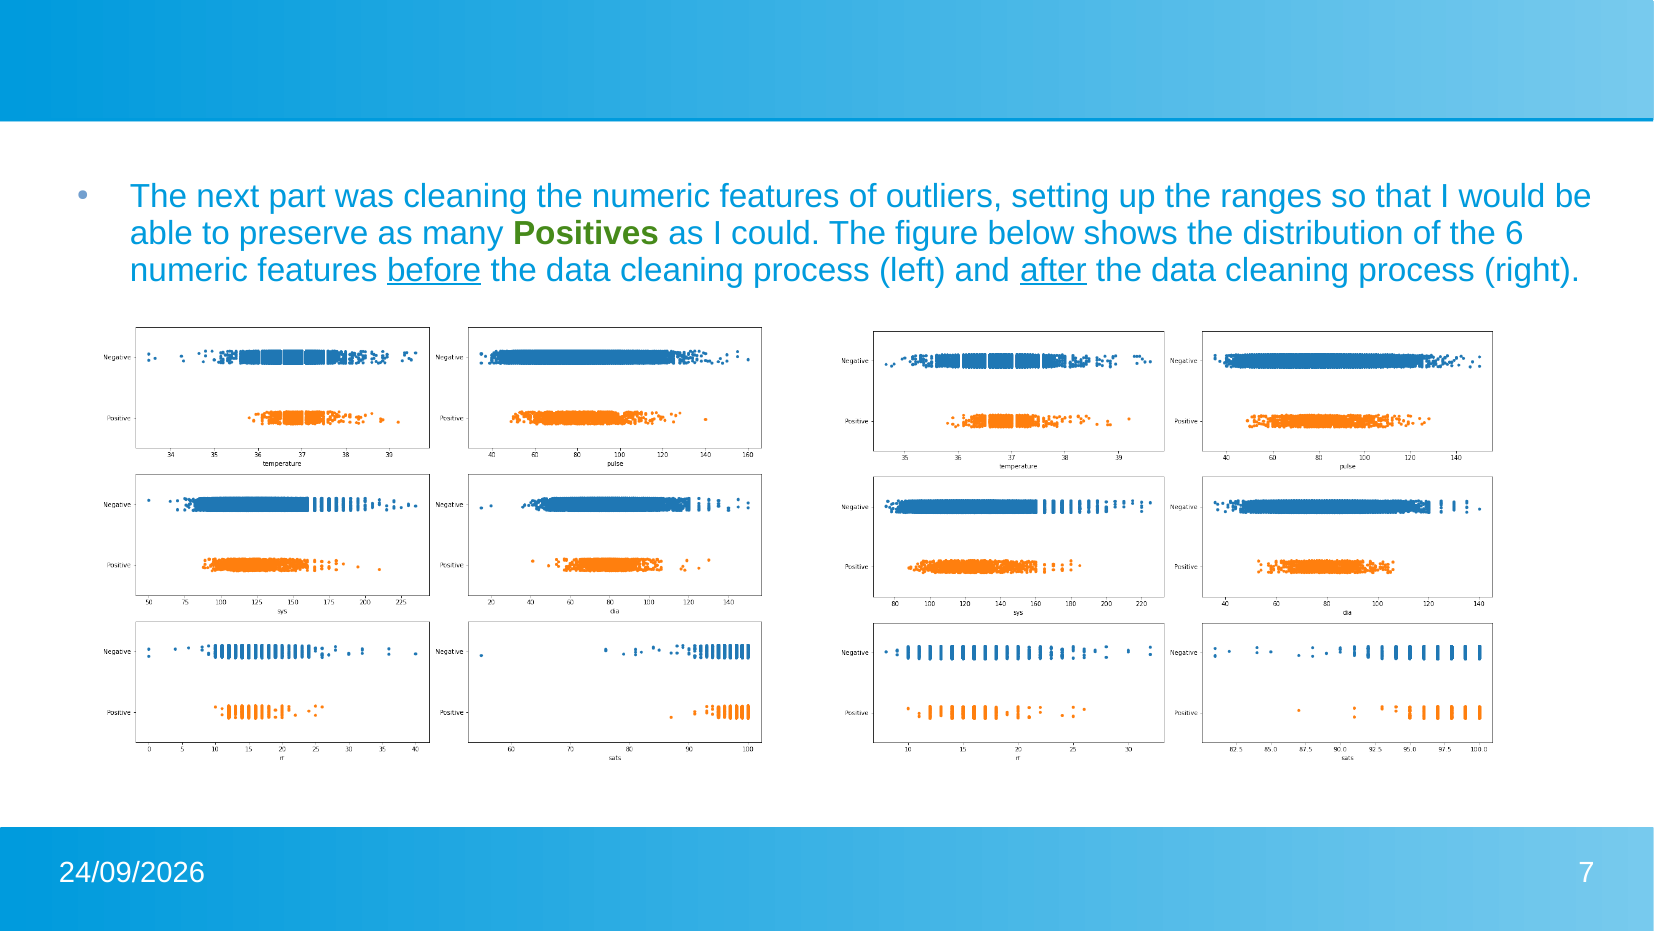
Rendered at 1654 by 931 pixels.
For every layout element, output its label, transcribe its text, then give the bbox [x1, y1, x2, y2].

picture [834, 324, 1499, 768]
list The next part was cleaning the numeric features of outliers, setting up the ranges so that I would be able to preserve as many Positives as I could. The figure below shows the distribution of the 6 numeric features before the data cleaning process (left) and after the data cleaning process (right). [59, 177, 1595, 237]
picture [96, 320, 768, 768]
